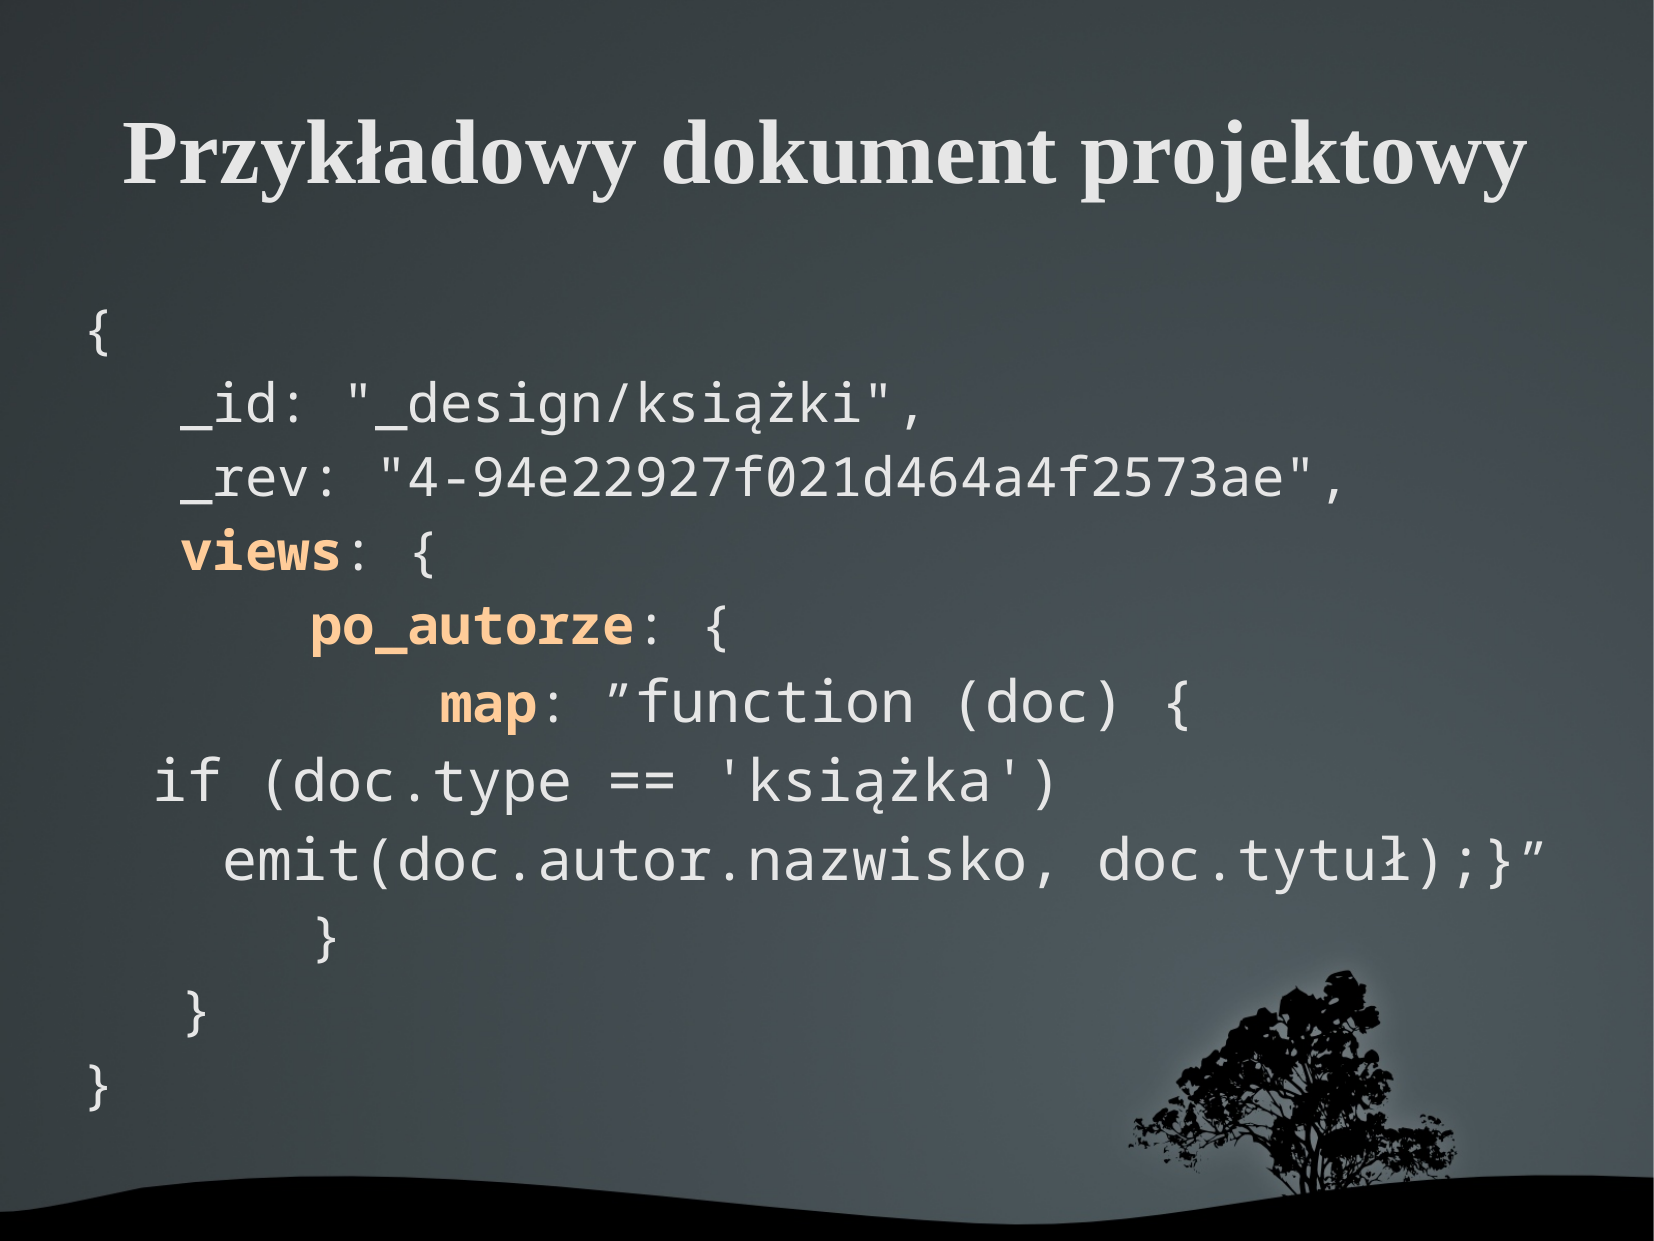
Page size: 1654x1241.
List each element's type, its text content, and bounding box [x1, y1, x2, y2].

title Przykładowy dokument projektowy [82, 56, 1571, 250]
picture [0, 0, 1654, 1241]
list { _id: "_design/książki", _rev: "4-94e22927f021d464a4f2573ae", views: { po_autorze: { map: ”function (doc) { if (doc.type == 'książka') emit(doc.autor.nazwisko, doc.tytuł);}” } } } [82, 290, 1571, 1094]
